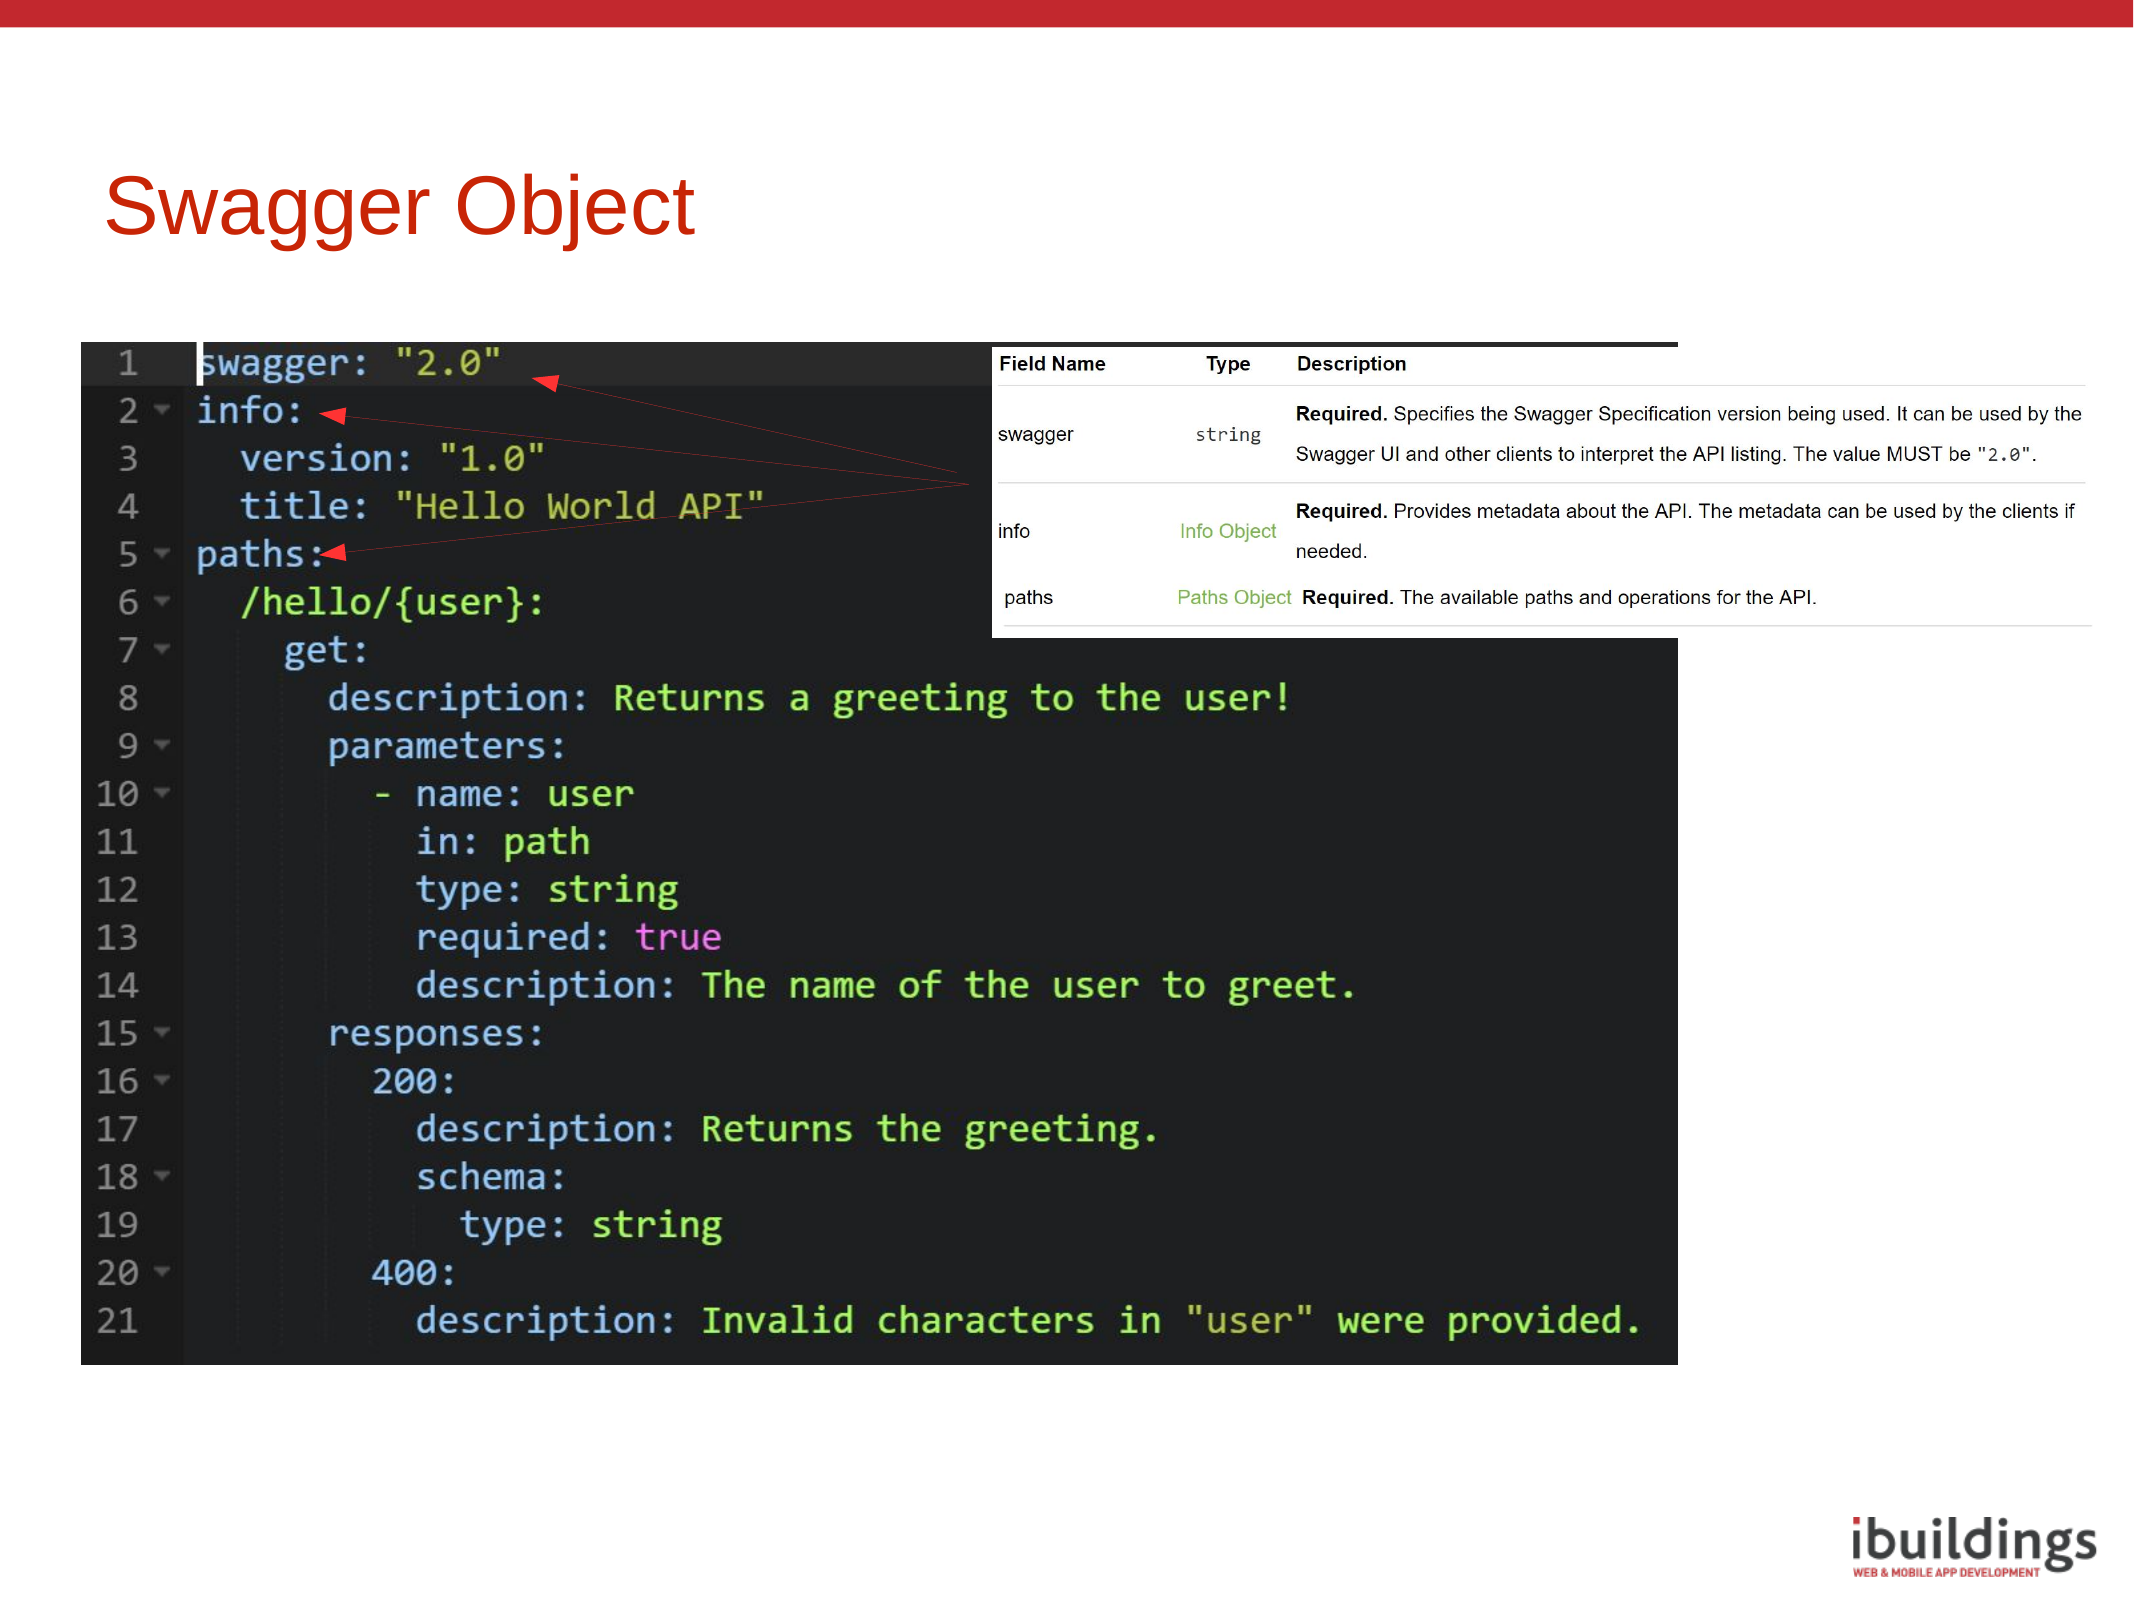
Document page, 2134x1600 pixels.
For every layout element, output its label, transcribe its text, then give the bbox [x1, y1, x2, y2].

picture [81, 342, 2107, 1365]
title Swagger Object [95, 137, 1915, 266]
picture [1853, 1517, 2099, 1577]
